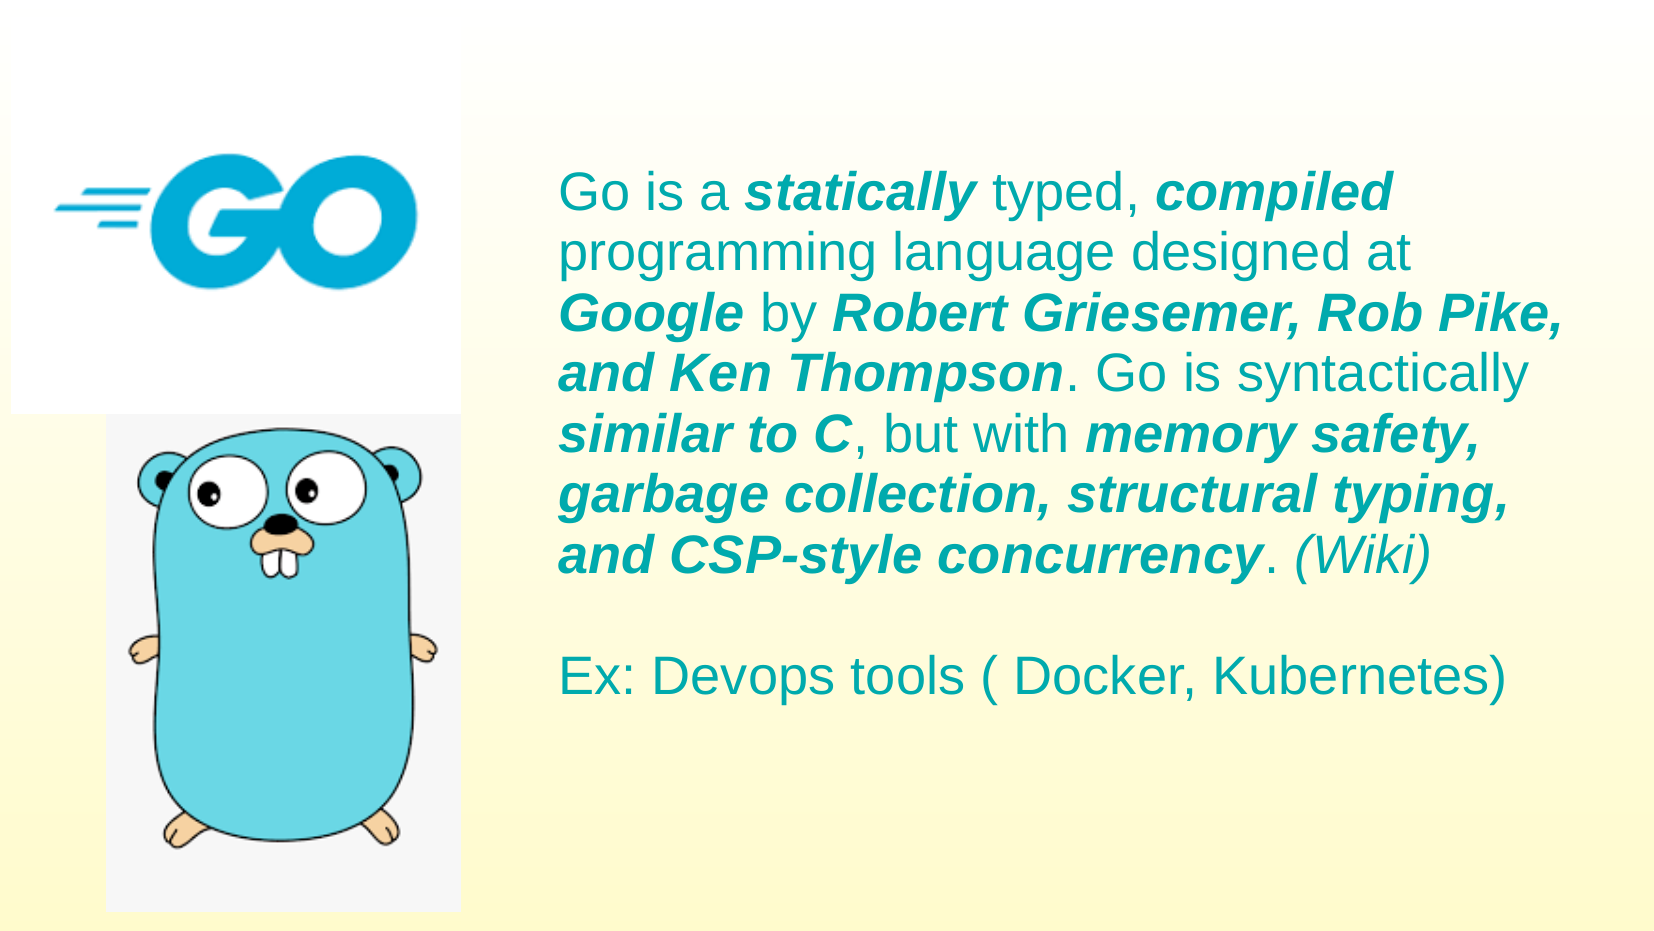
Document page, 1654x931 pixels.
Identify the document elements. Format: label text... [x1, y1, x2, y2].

text_box Go is a statically typed, compiled programming language designed at Google by Robert Griesemer, Rob Pike, and Ken Thompson. Go is syntactically similar to C, but with memory safety, garbage collection, structural typing, and CSP-style concurrency. (Wiki) Ex: Devops tools ( Docker, Kubernetes) [543, 153, 1583, 774]
picture [11, 17, 461, 913]
